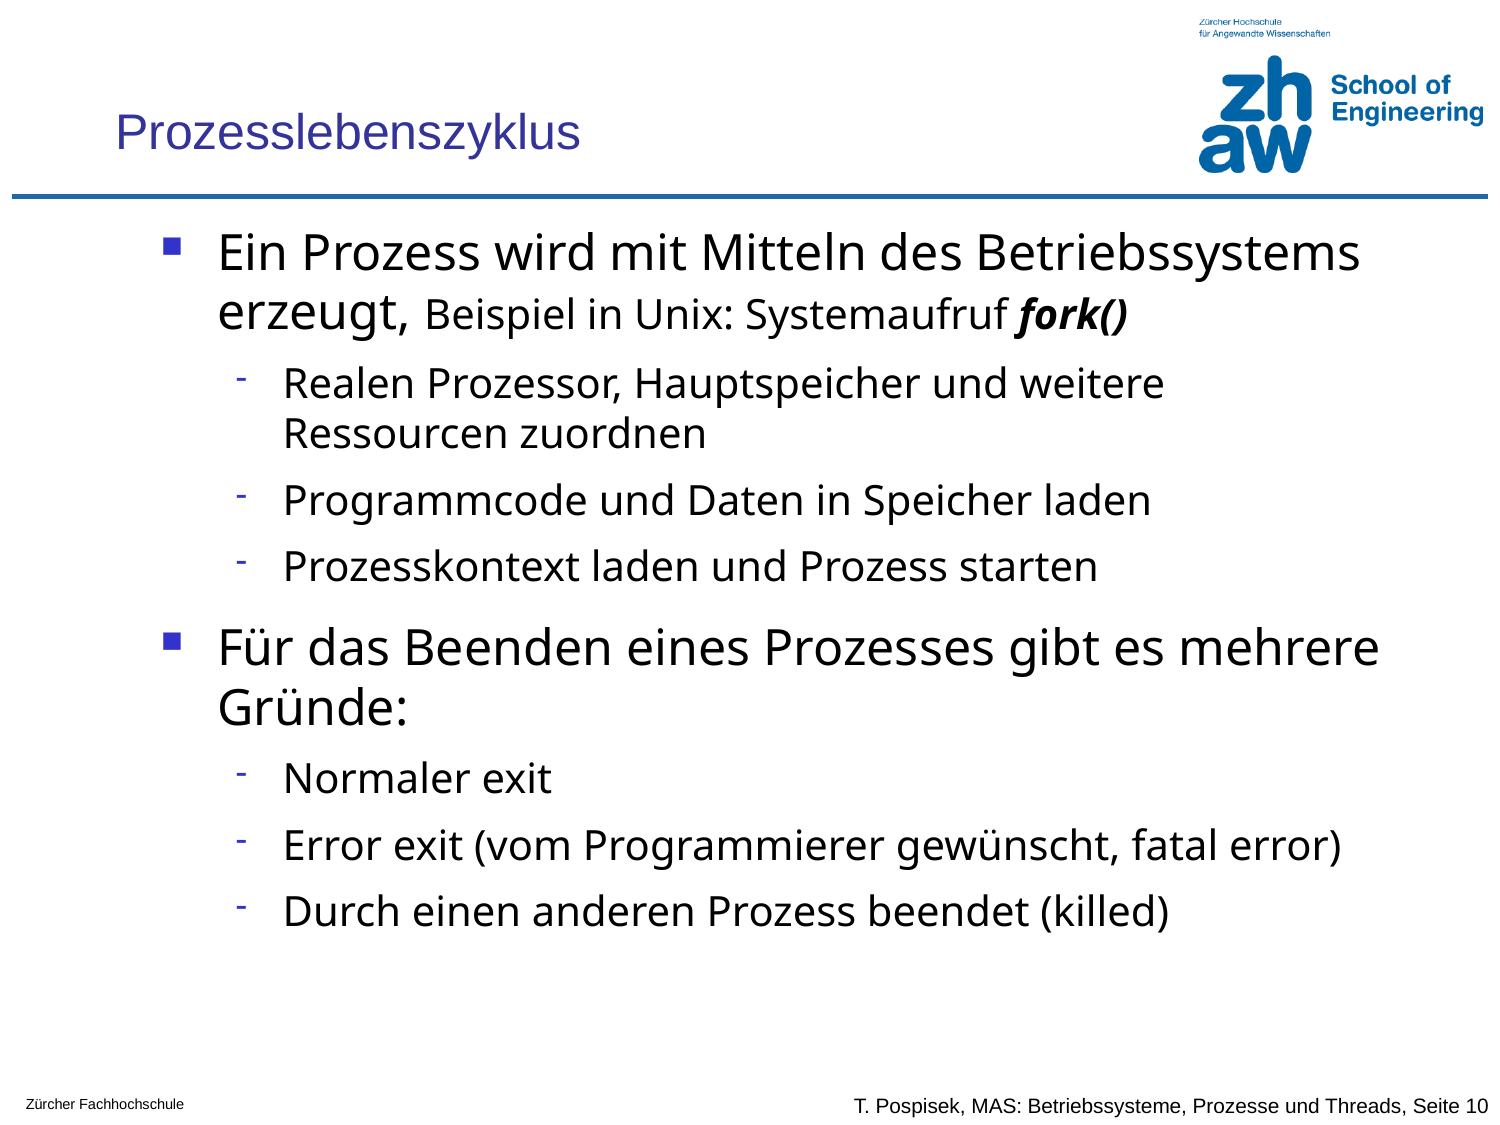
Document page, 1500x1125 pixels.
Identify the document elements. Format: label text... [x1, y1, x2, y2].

list Ein Prozess wird mit Mitteln des Betriebssystems erzeugt, Beispiel in Unix: Systemaufruf fork() Realen Prozessor, Hauptspeicher und weitere Ressourcen zuordnen Programmcode und Daten in Speicher laden Prozesskontext laden und Prozess starten Für das Beenden eines Prozesses gibt es mehrere Gründe: Normaler exit Error exit (vom Programmierer gewünscht, fatal error) Durch einen anderen Prozess beendet (killed) [145, 212, 1400, 932]
title Prozesslebenszyklus [100, 54, 1379, 168]
picture [1199, 19, 1483, 173]
